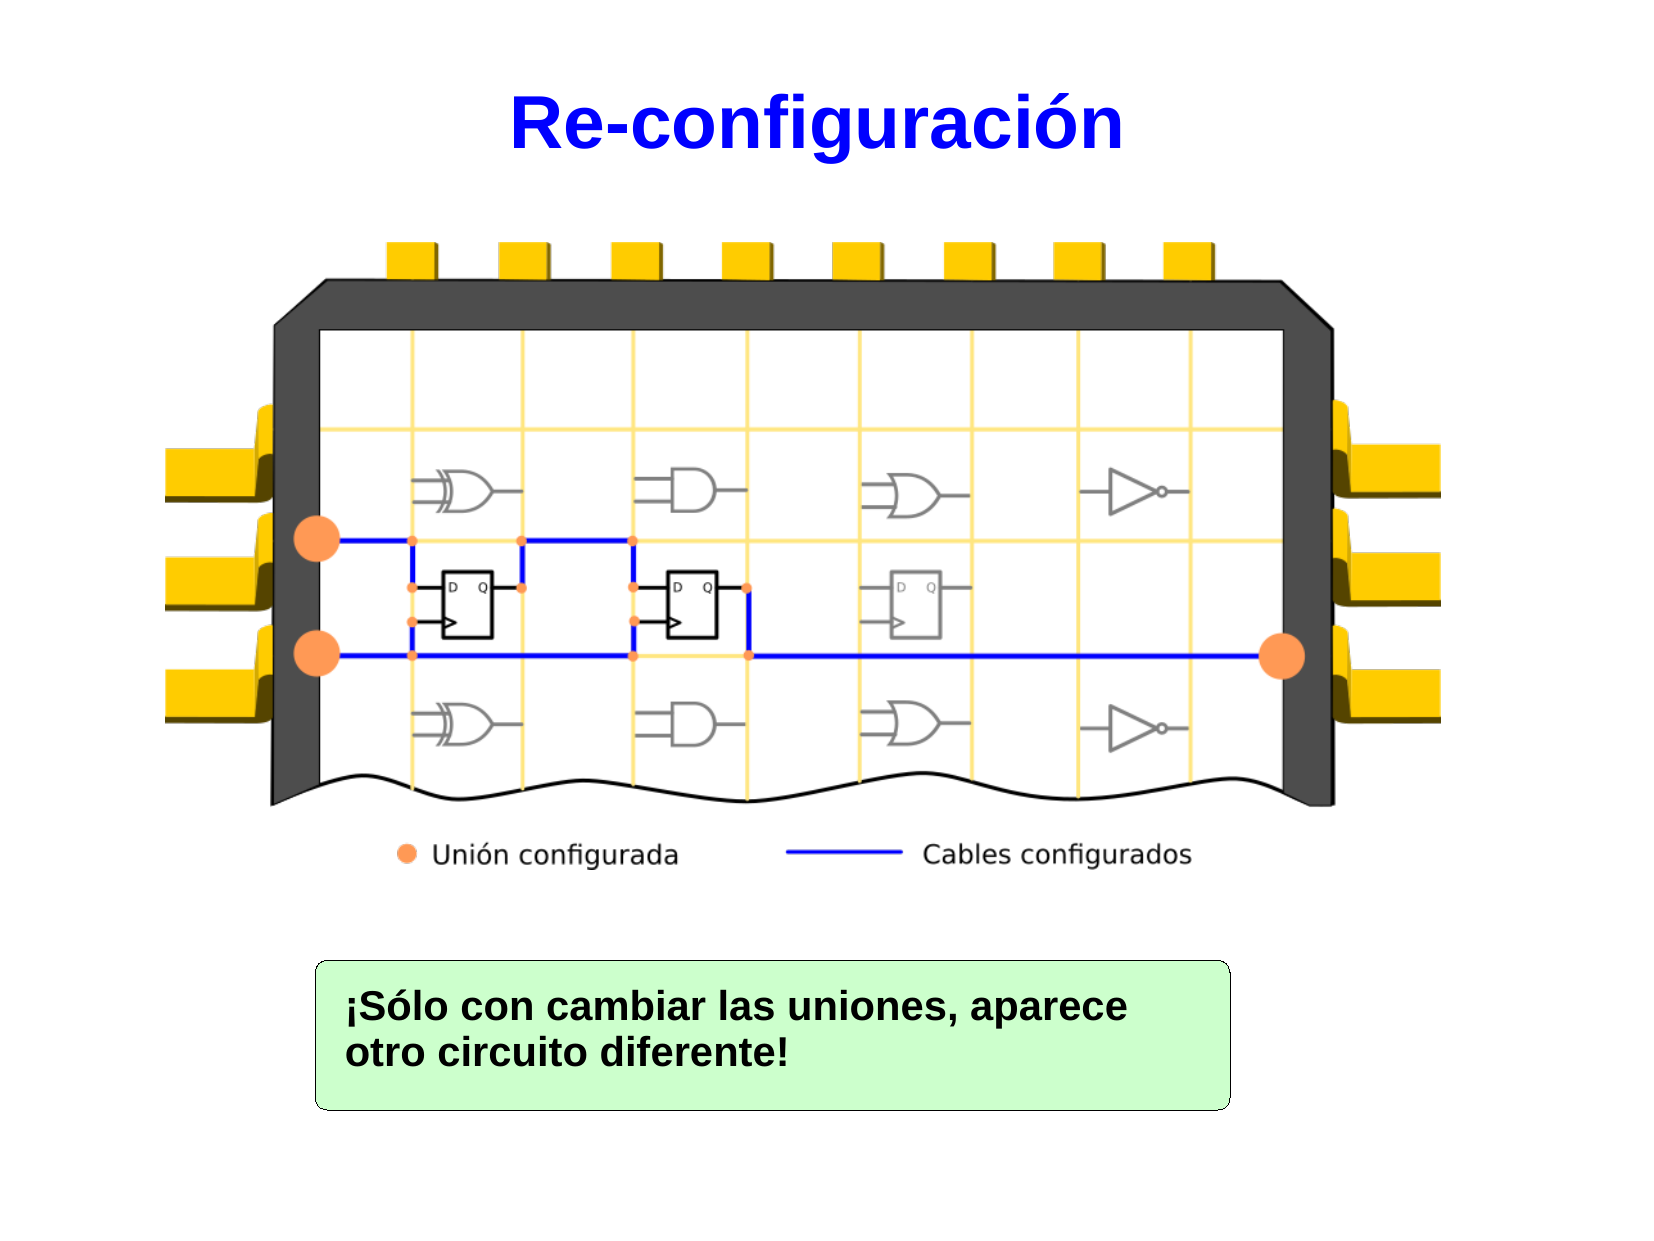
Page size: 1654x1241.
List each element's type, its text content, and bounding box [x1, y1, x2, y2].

text_box [315, 960, 1231, 1111]
picture [165, 242, 1441, 871]
text_box Re-configuración [90, 73, 1546, 211]
text_box ¡Sólo con cambiar las uniones, aparece otro circuito diferente! [330, 975, 1231, 1096]
